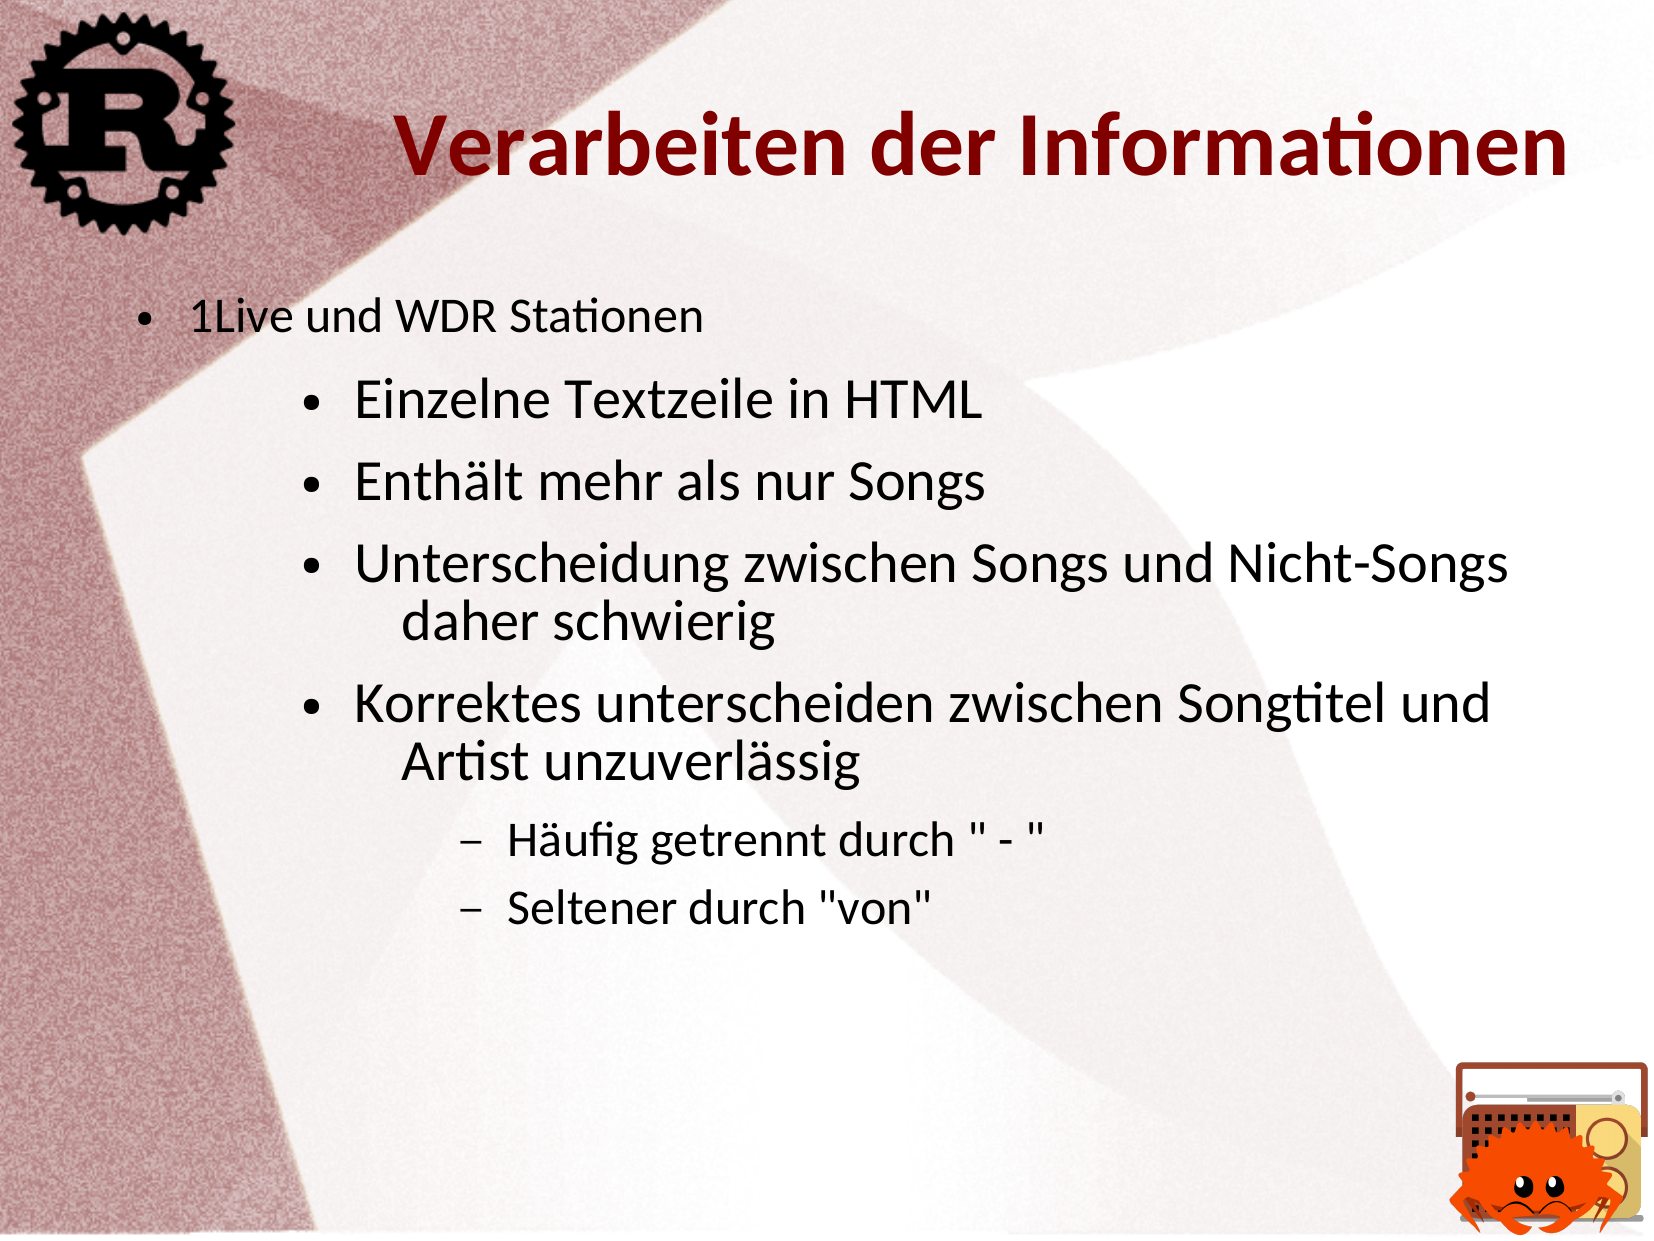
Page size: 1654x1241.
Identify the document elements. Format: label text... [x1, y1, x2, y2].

picture [0, 0, 1654, 1241]
title Verarbeiten der Informationen [82, 49, 1571, 257]
list 1Live und WDR Stationen Einzelne Textzeile in HTML Enthält mehr als nur Songs Unterscheidung zwischen Songs und Nicht-Songs daher schwierig Korrektes unterscheiden zwischen Songtitel und Artist unzuverlässig Häufig getrennt durch " - " Seltener durch "von" [118, 295, 1607, 1137]
